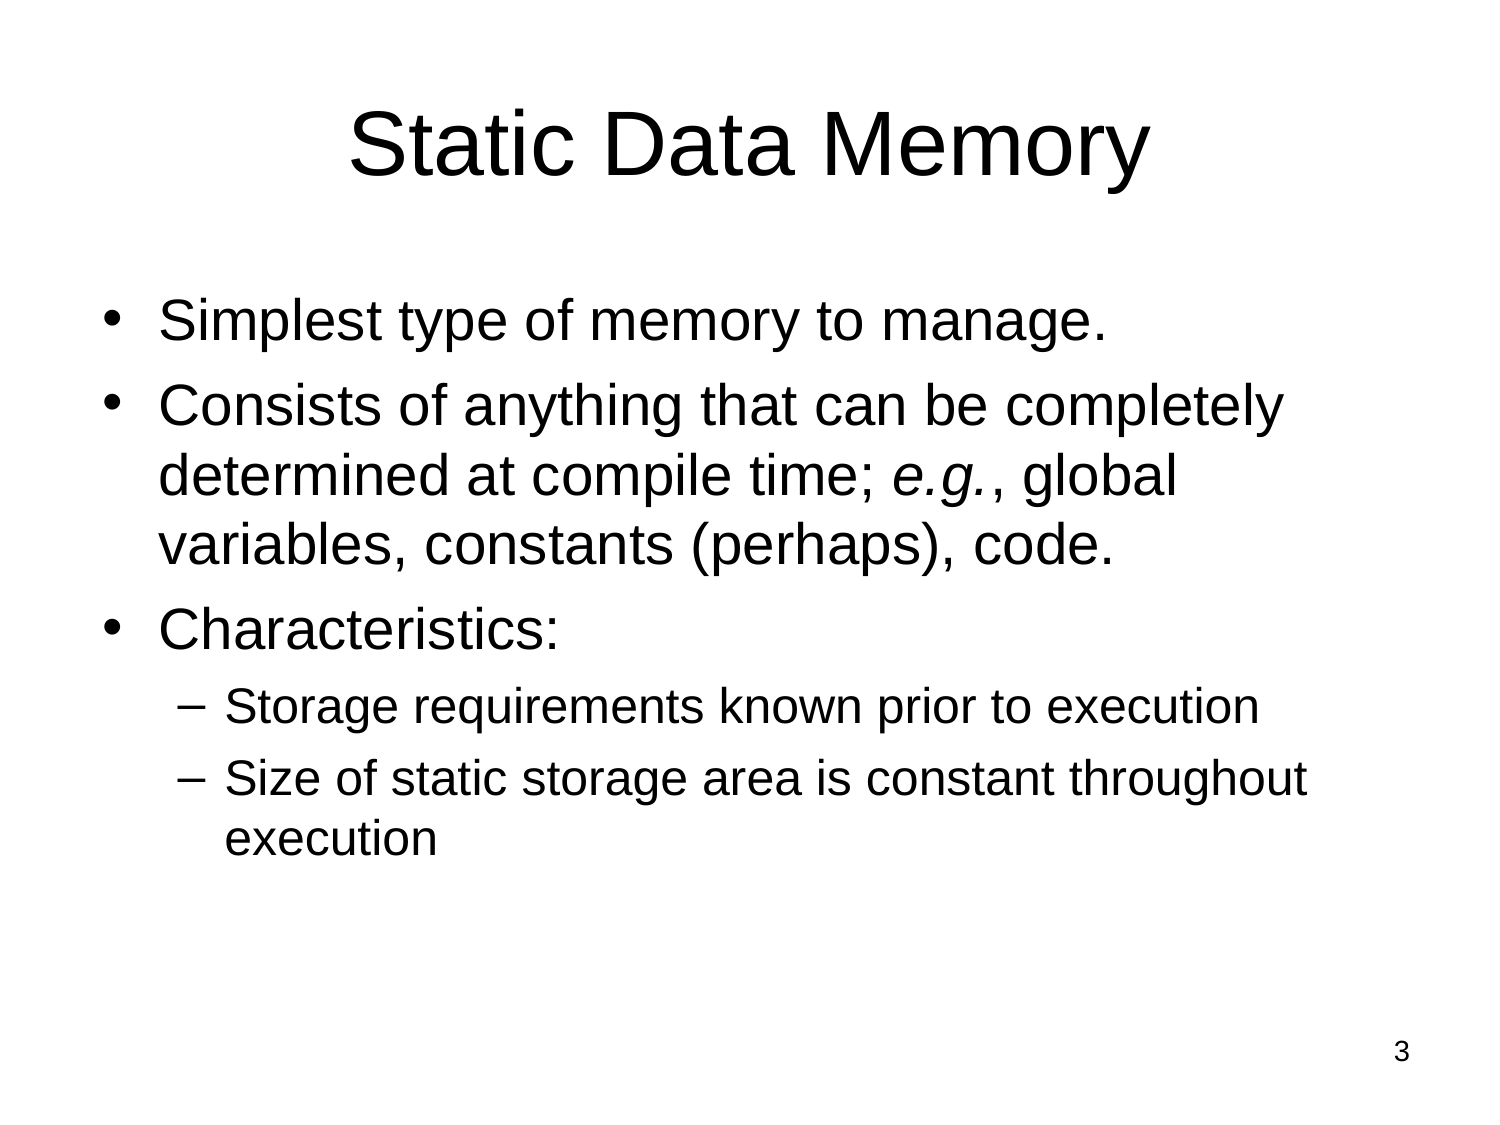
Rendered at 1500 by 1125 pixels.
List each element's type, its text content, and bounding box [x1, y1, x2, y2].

text_box <number> [1074, 1026, 1426, 1103]
list Simplest type of memory to manage. Consists of anything that can be completely determined at compile time; e.g., global variables, constants (perhaps), code. Characteristics: Storage requirements known prior to execution Size of static storage area is constant throughout execution [87, 275, 1432, 1026]
title Static Data Memory [75, 45, 1426, 233]
